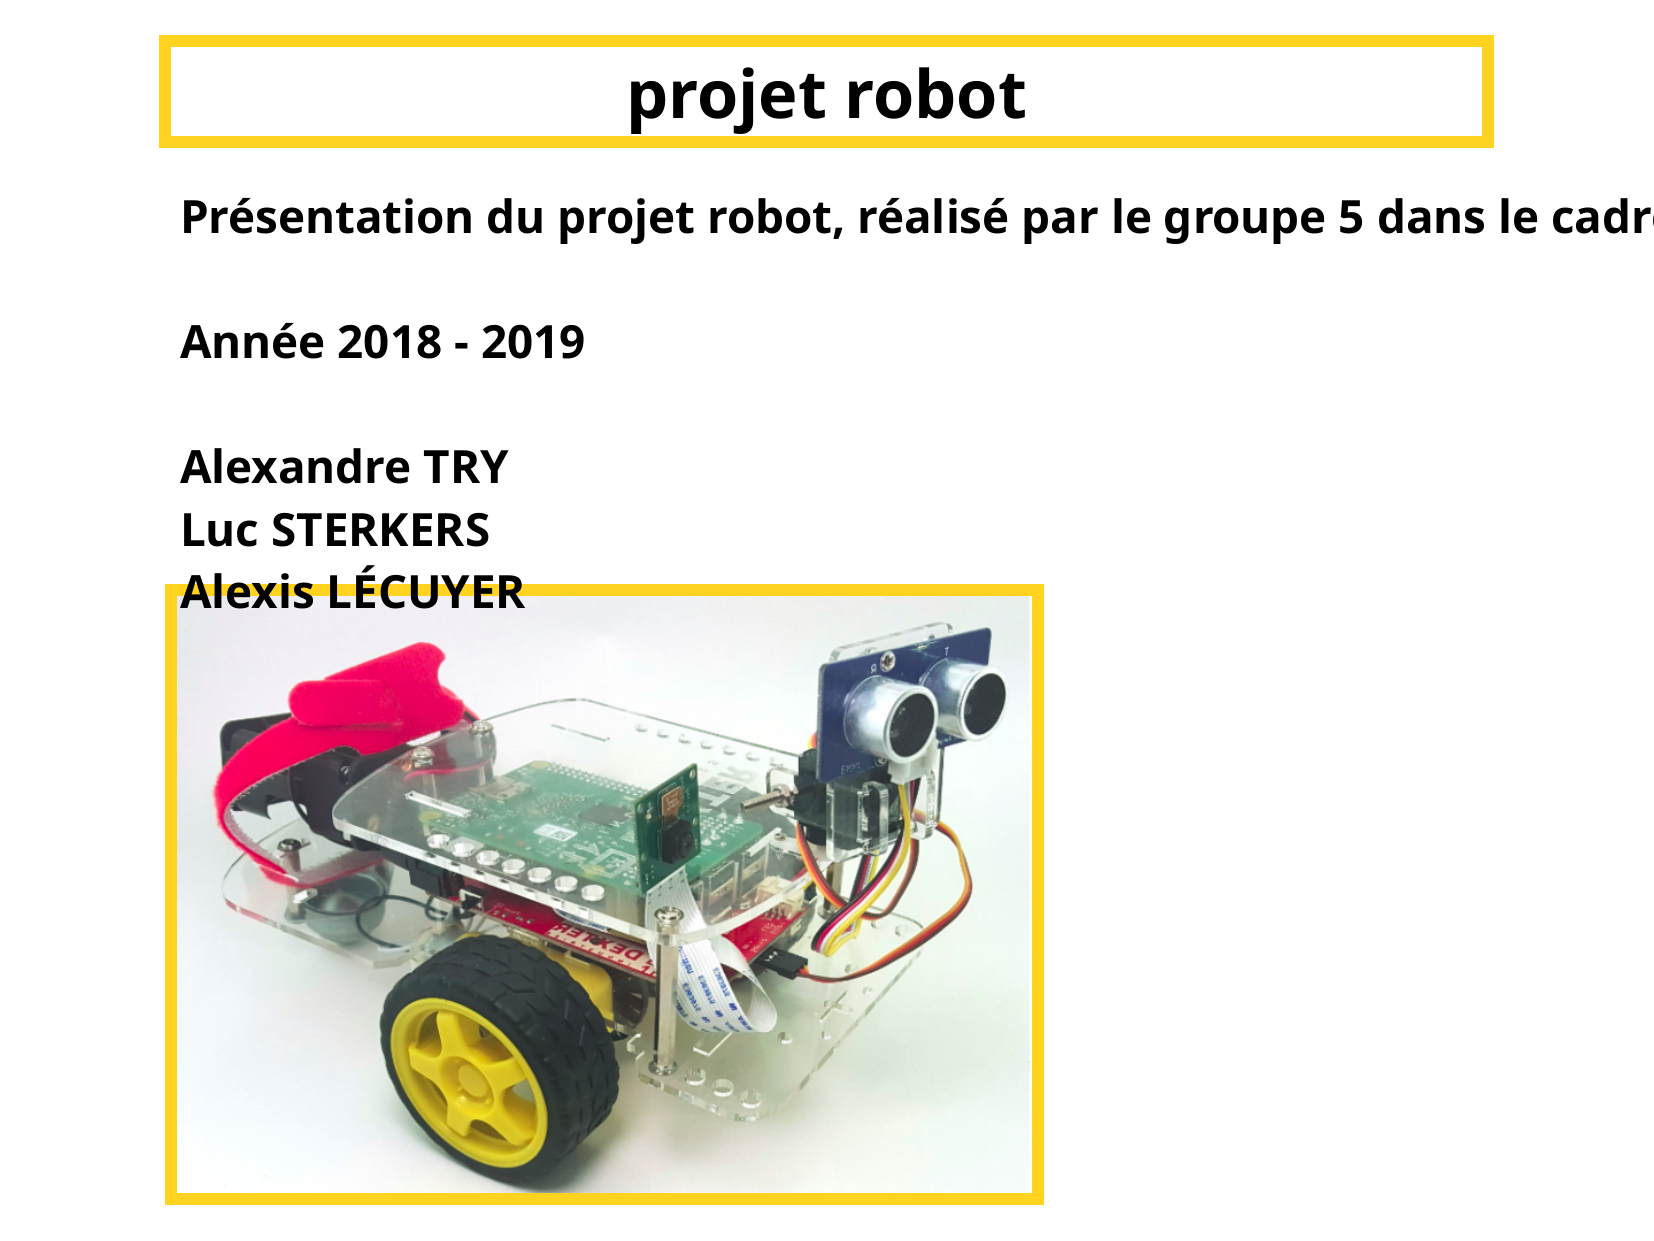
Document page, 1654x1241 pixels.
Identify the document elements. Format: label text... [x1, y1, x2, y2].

picture [177, 607, 1032, 1193]
title projet robot [165, 41, 1489, 142]
text_box Présentation du projet robot, réalisé par le groupe 5 dans le cadre de l’UE 2I013. Année 2018 - 2019 Alexandre TRY Luc STERKERS Alexis LÉCUYER [165, 177, 1075, 607]
